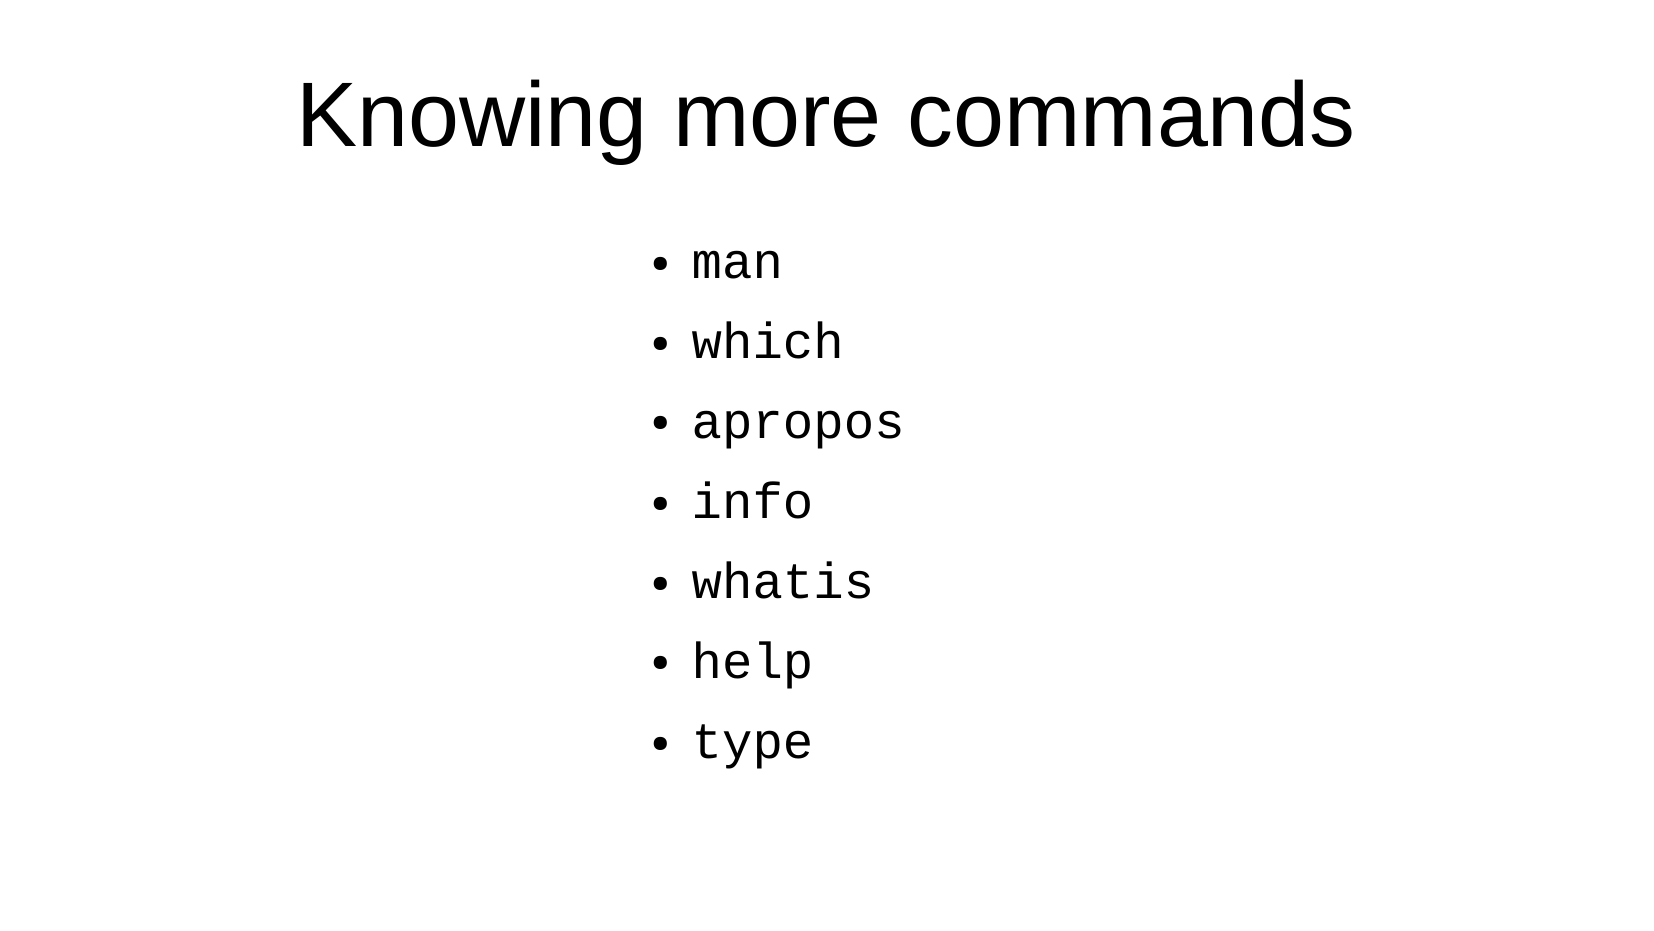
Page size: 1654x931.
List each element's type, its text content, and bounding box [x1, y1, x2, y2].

title Knowing more commands [82, 37, 1571, 193]
list man which apropos info whatis help type [637, 236, 1583, 776]
